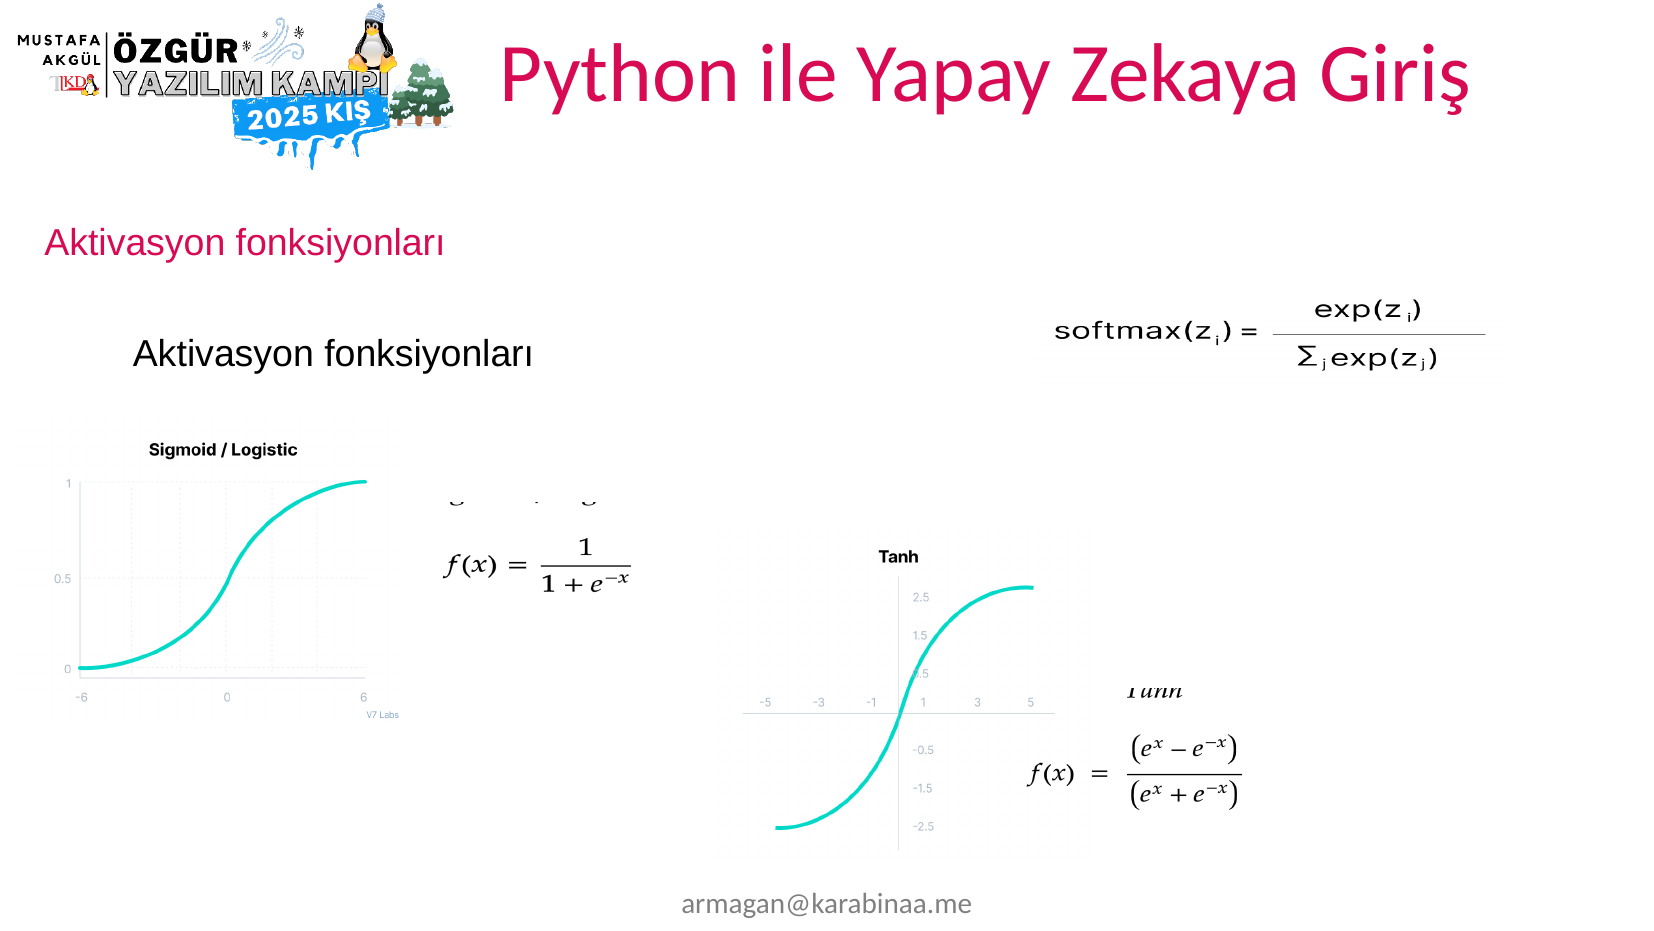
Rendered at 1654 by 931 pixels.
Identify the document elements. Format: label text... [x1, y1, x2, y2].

picture [17, 413, 668, 724]
text_box Aktivasyon fonksiyonları [29, 213, 854, 271]
picture [708, 527, 1270, 857]
text_box armagan@karabinaa.me [0, 877, 1654, 928]
picture [1033, 265, 1506, 401]
text_box Aktivasyon fonksiyonları [118, 324, 650, 384]
text_box Python ile Yapay Zekaya Giriş [484, 10, 1654, 126]
picture [0, 0, 463, 177]
